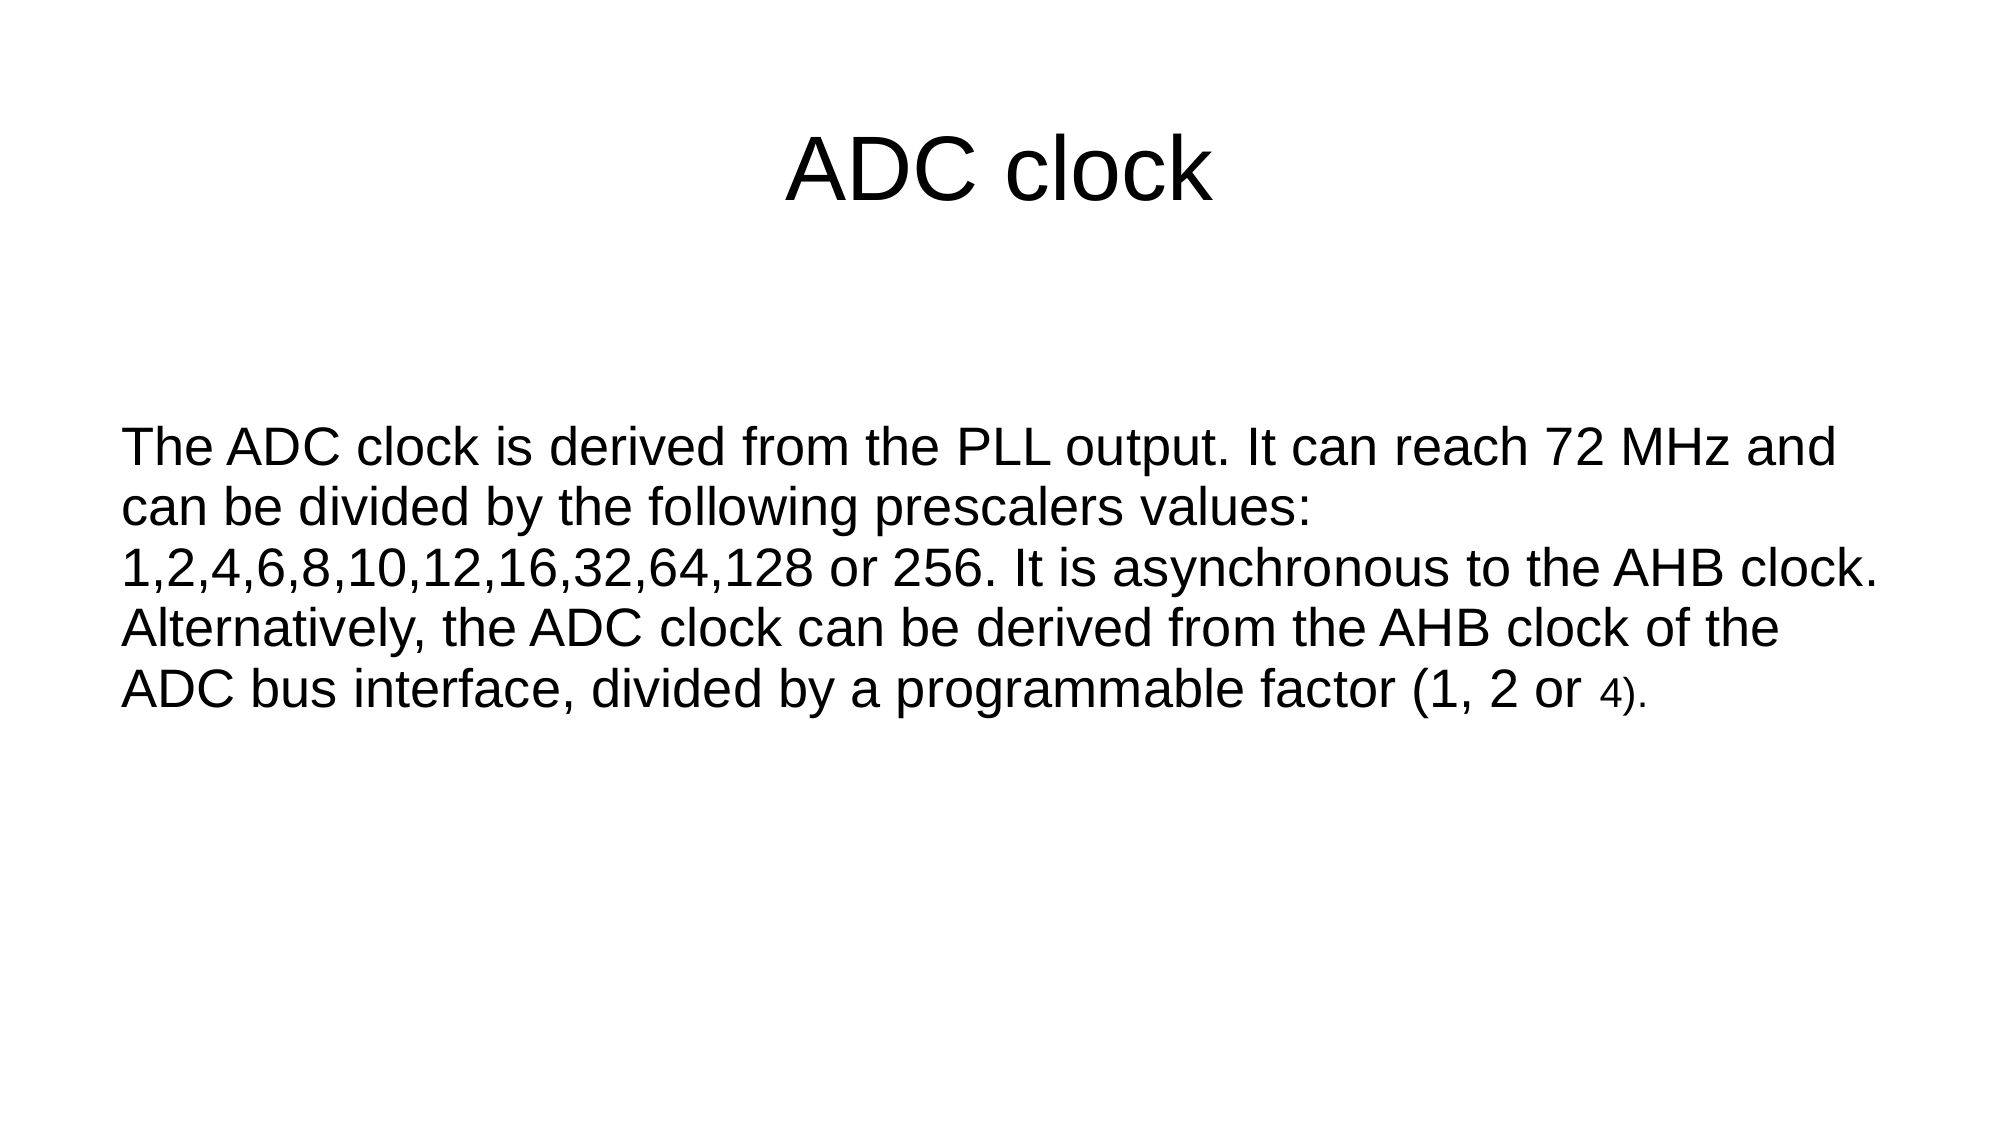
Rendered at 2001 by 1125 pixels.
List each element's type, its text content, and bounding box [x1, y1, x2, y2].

title ADC clock [137, 59, 1863, 271]
text_box The ADC clock is derived from the PLL output. It can reach 72 MHz and can be divided by the following prescalers values: 1,2,4,6,8,10,12,16,32,64,128 or 256. It is asynchronous to the AHB clock. Alternatively, the ADC clock can be derived from the AHB clock of the ADC bus interface, divided by a programmable factor (1, 2 or 4). [106, 271, 1914, 1063]
